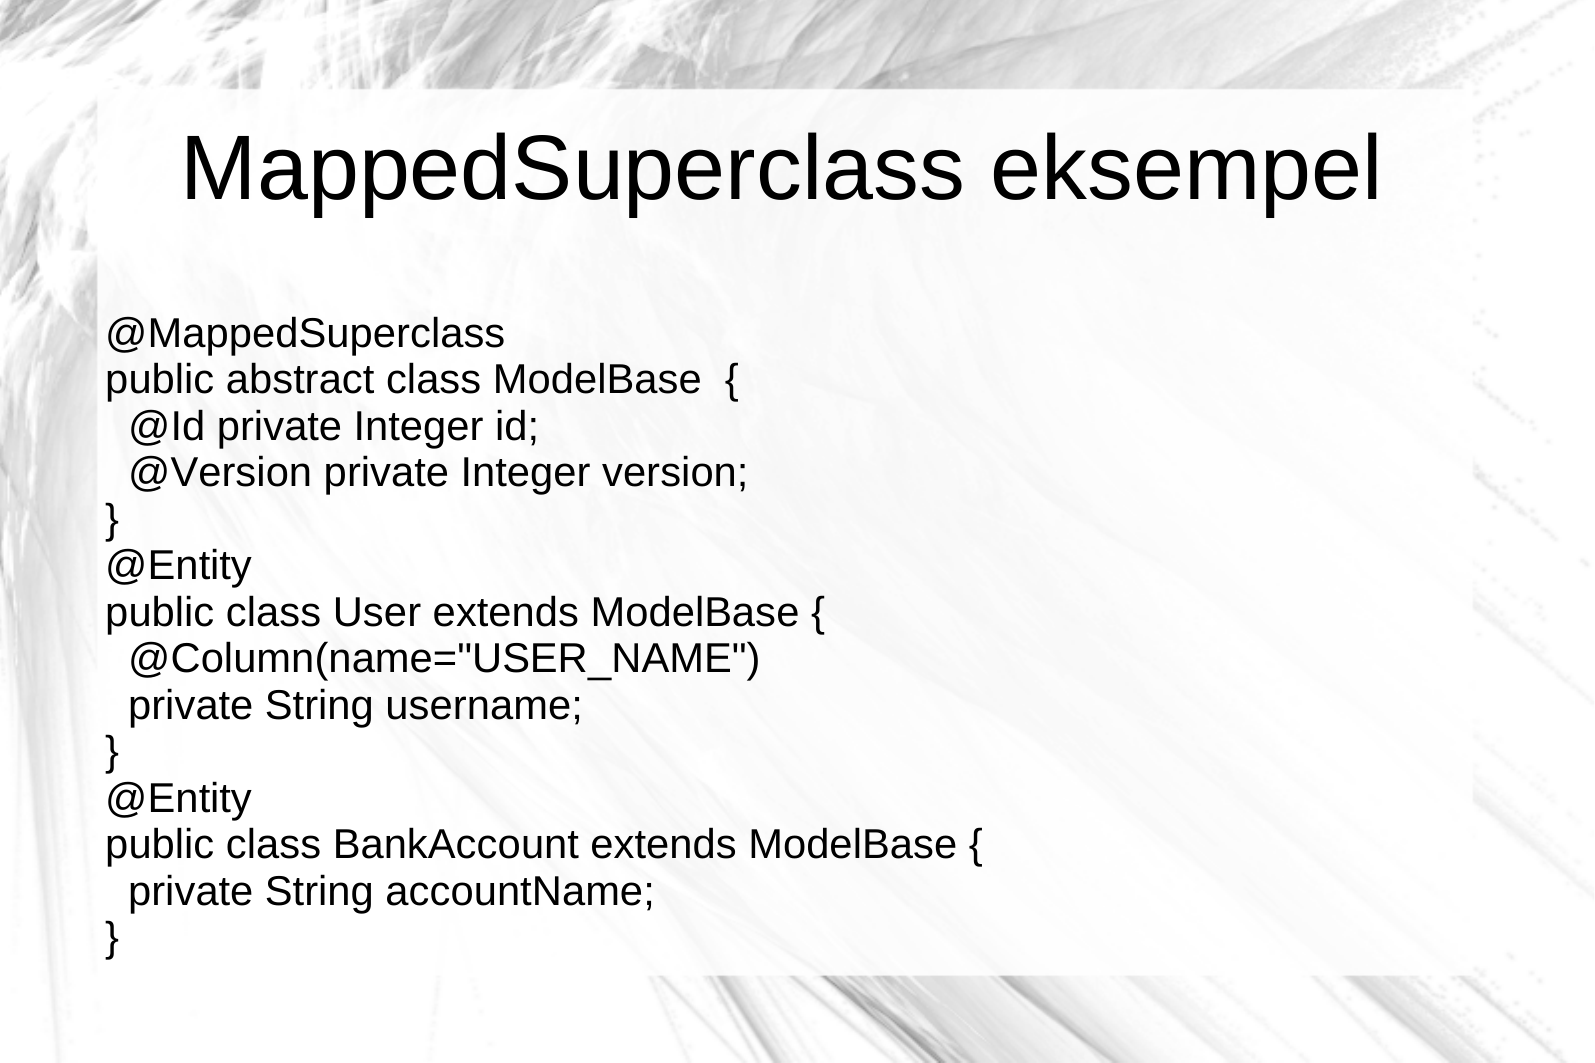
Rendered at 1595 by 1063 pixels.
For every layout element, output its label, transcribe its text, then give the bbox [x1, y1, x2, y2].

subtitle @MappedSuperclass public abstract class ModelBase { @Id private Integer id; @Version private Integer version; } @Entity public class User extends ModelBase { @Column(name="USER_NAME") private String username; } @Entity public class BankAccount extends ModelBase { private String accountName; } [105, 307, 1506, 963]
title MappedSuperclass eksempel [113, 96, 1453, 241]
picture [0, 0, 1595, 1063]
